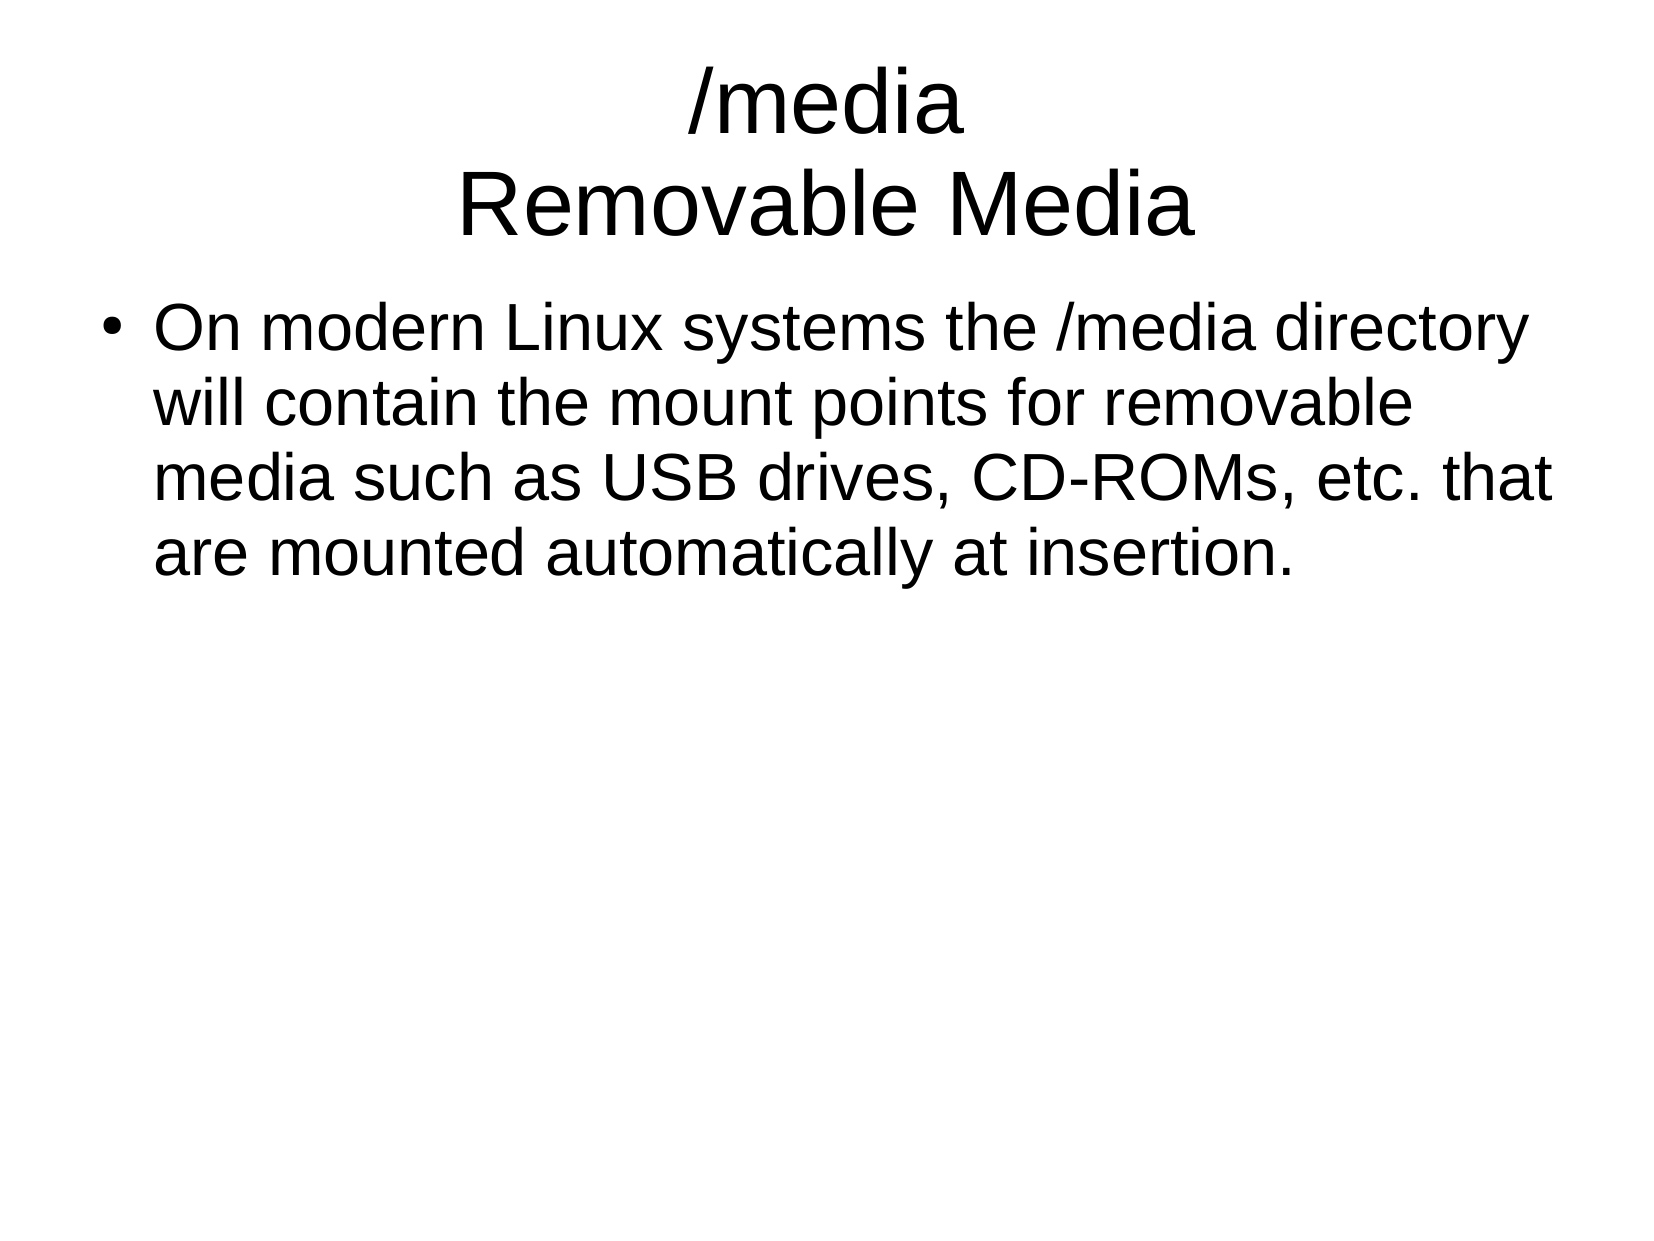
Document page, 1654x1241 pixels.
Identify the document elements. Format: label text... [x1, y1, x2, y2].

list On modern Linux systems the /media directory will contain the mount points for removable media such as USB drives, CD-ROMs, etc. that are mounted automatically at insertion. [82, 290, 1571, 1010]
title /media Removable Media [82, 49, 1571, 257]
